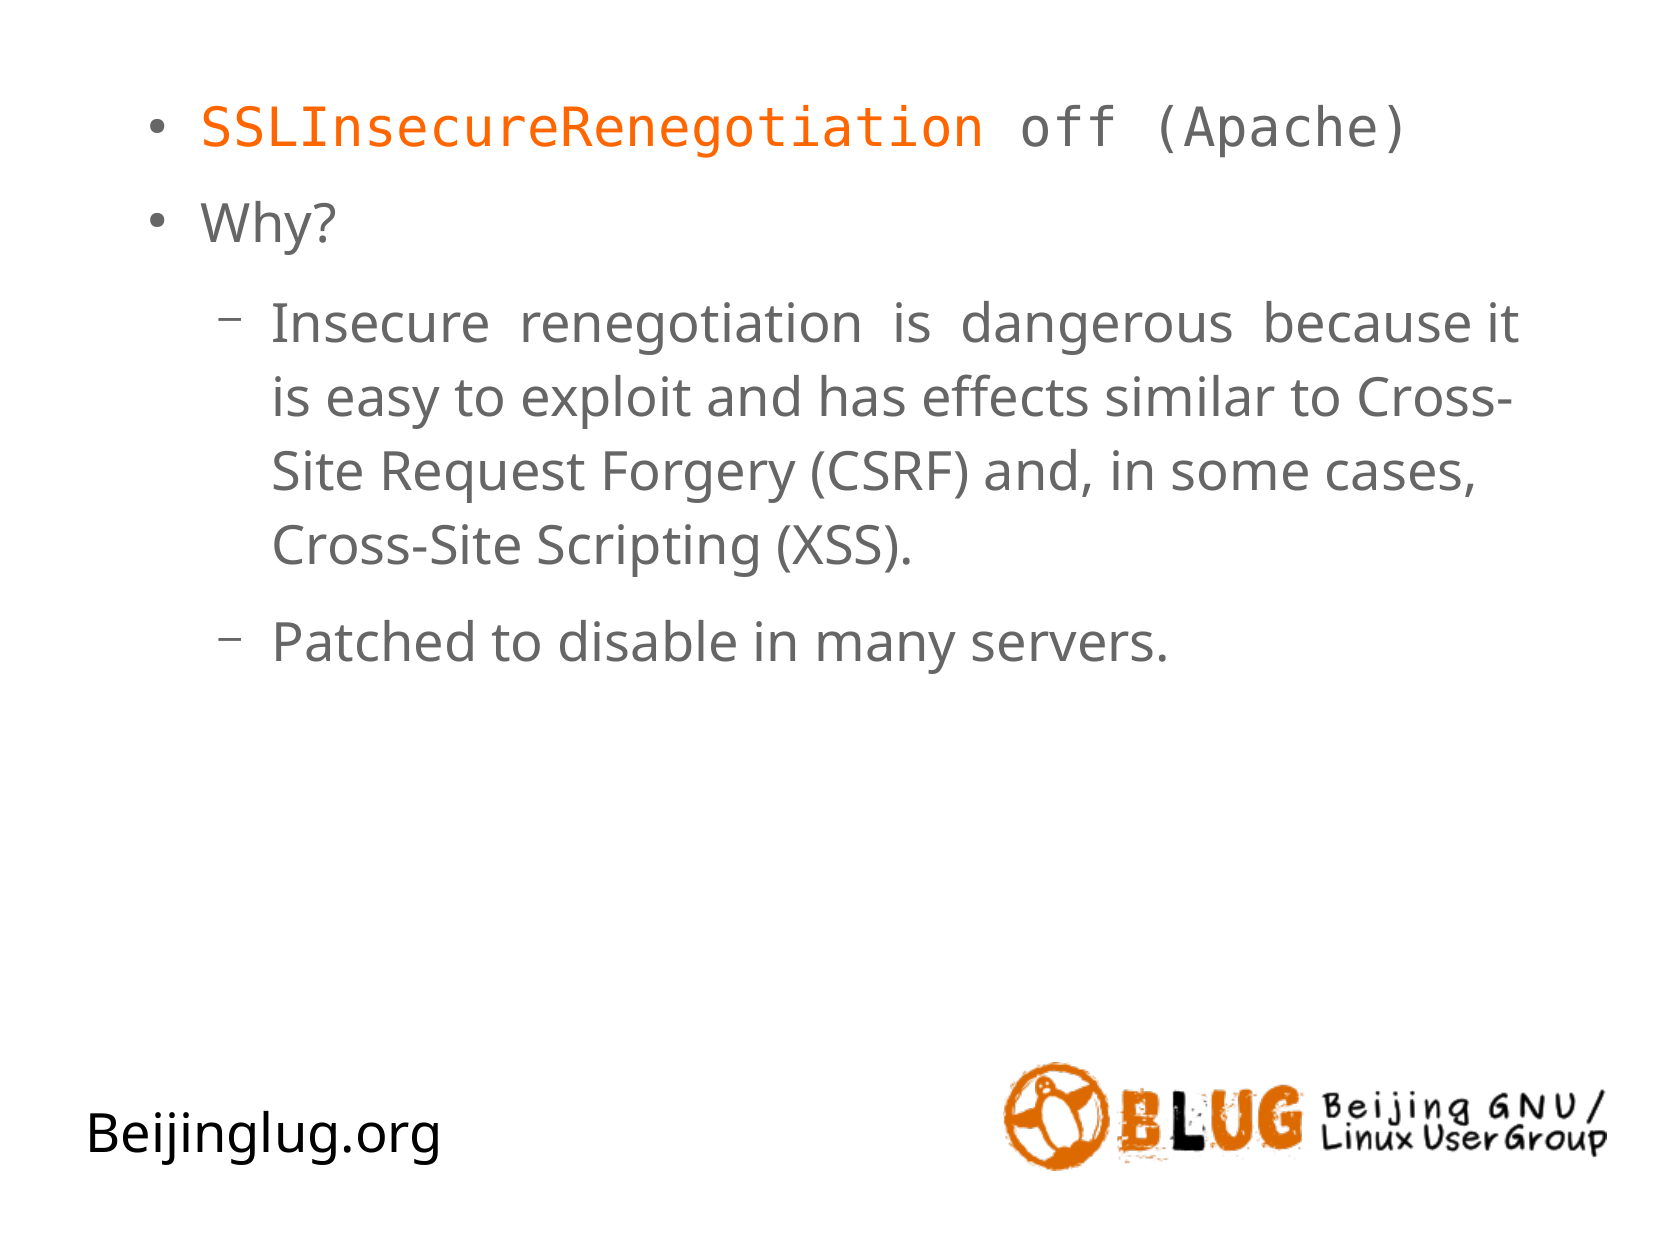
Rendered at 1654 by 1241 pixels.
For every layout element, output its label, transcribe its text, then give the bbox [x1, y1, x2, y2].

list SSLInsecureRenegotiation off (Apache) Why? Insecure renegotiation is dangerous because it is easy to exploit and has effects similar to Cross-Site Request Forgery (CSRF) and, in some cases, Cross-Site Scripting (XSS). Patched to disable in many servers. [129, 95, 1555, 1007]
picture [1003, 1062, 1607, 1171]
